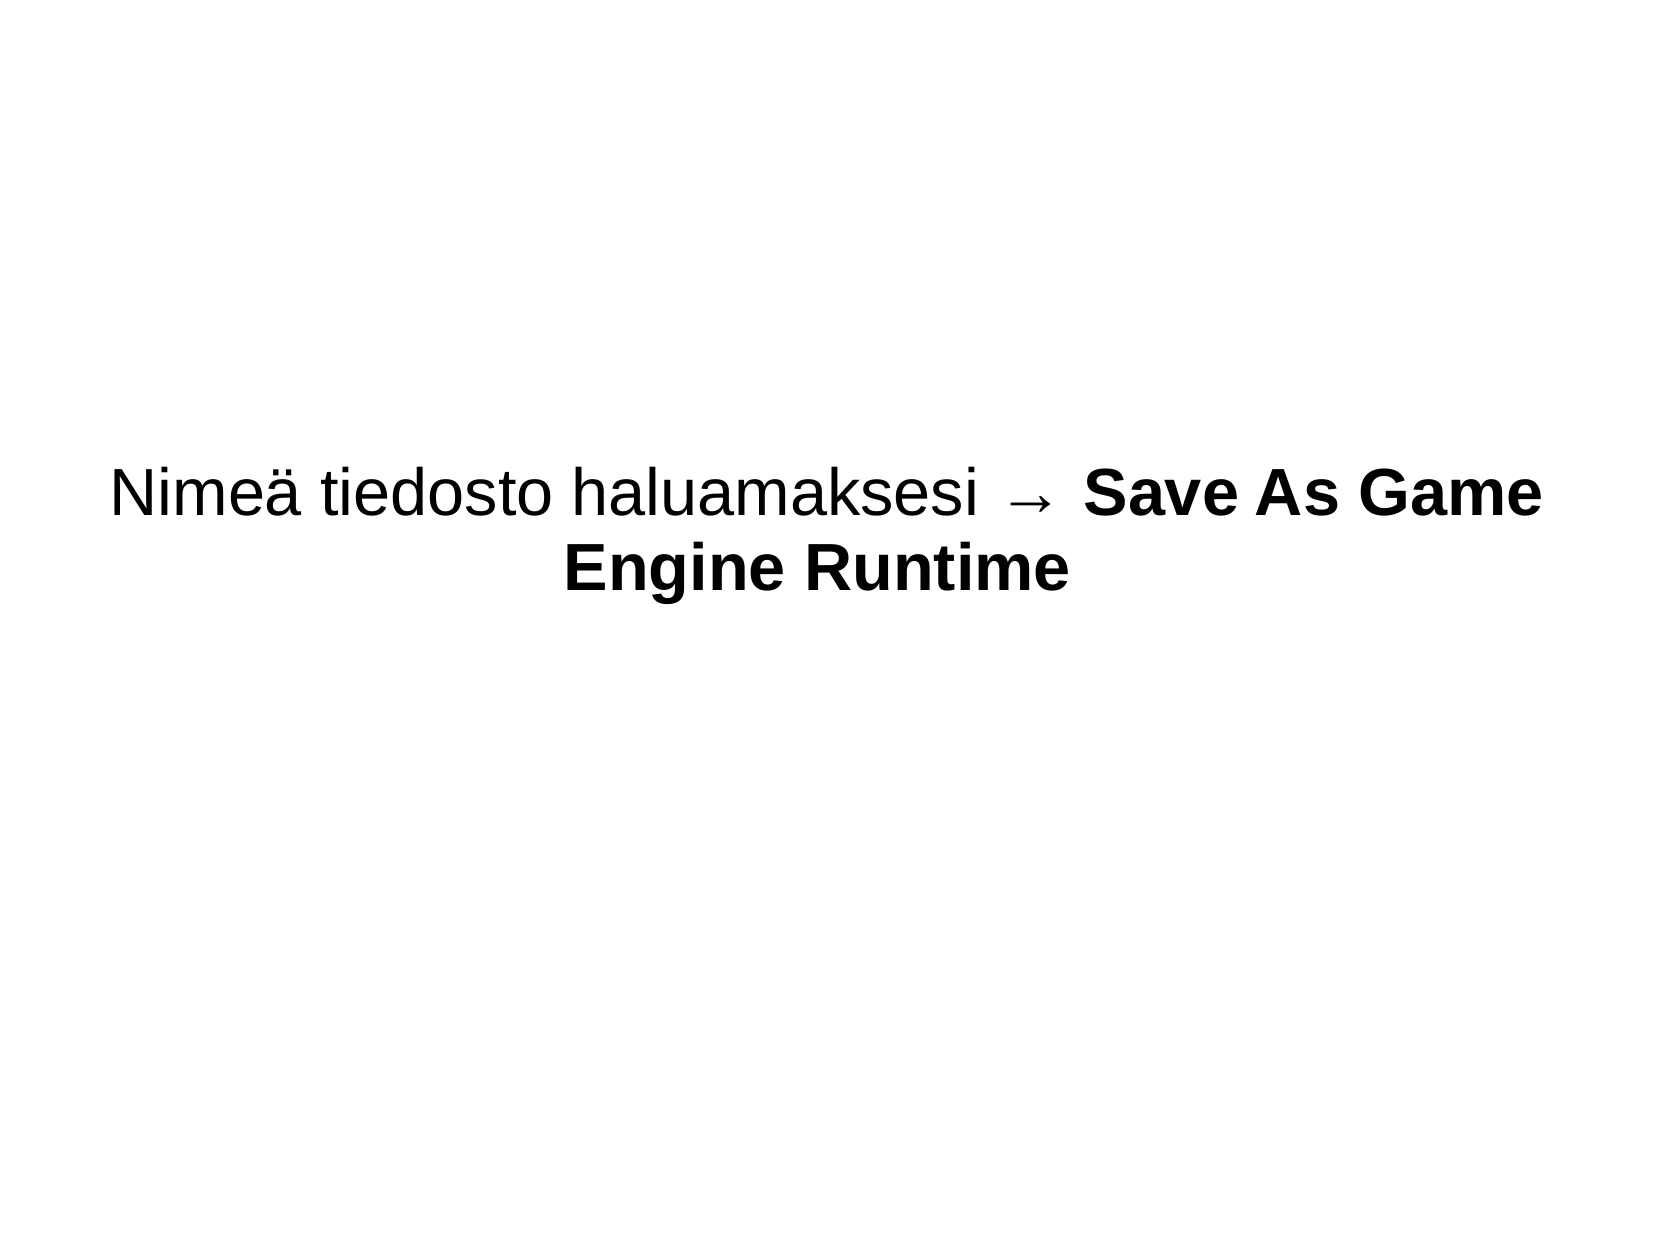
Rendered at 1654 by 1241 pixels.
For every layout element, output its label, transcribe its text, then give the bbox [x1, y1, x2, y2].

subtitle Nimeä tiedosto haluamaksesi → Save As Game Engine Runtime [82, 49, 1571, 1010]
